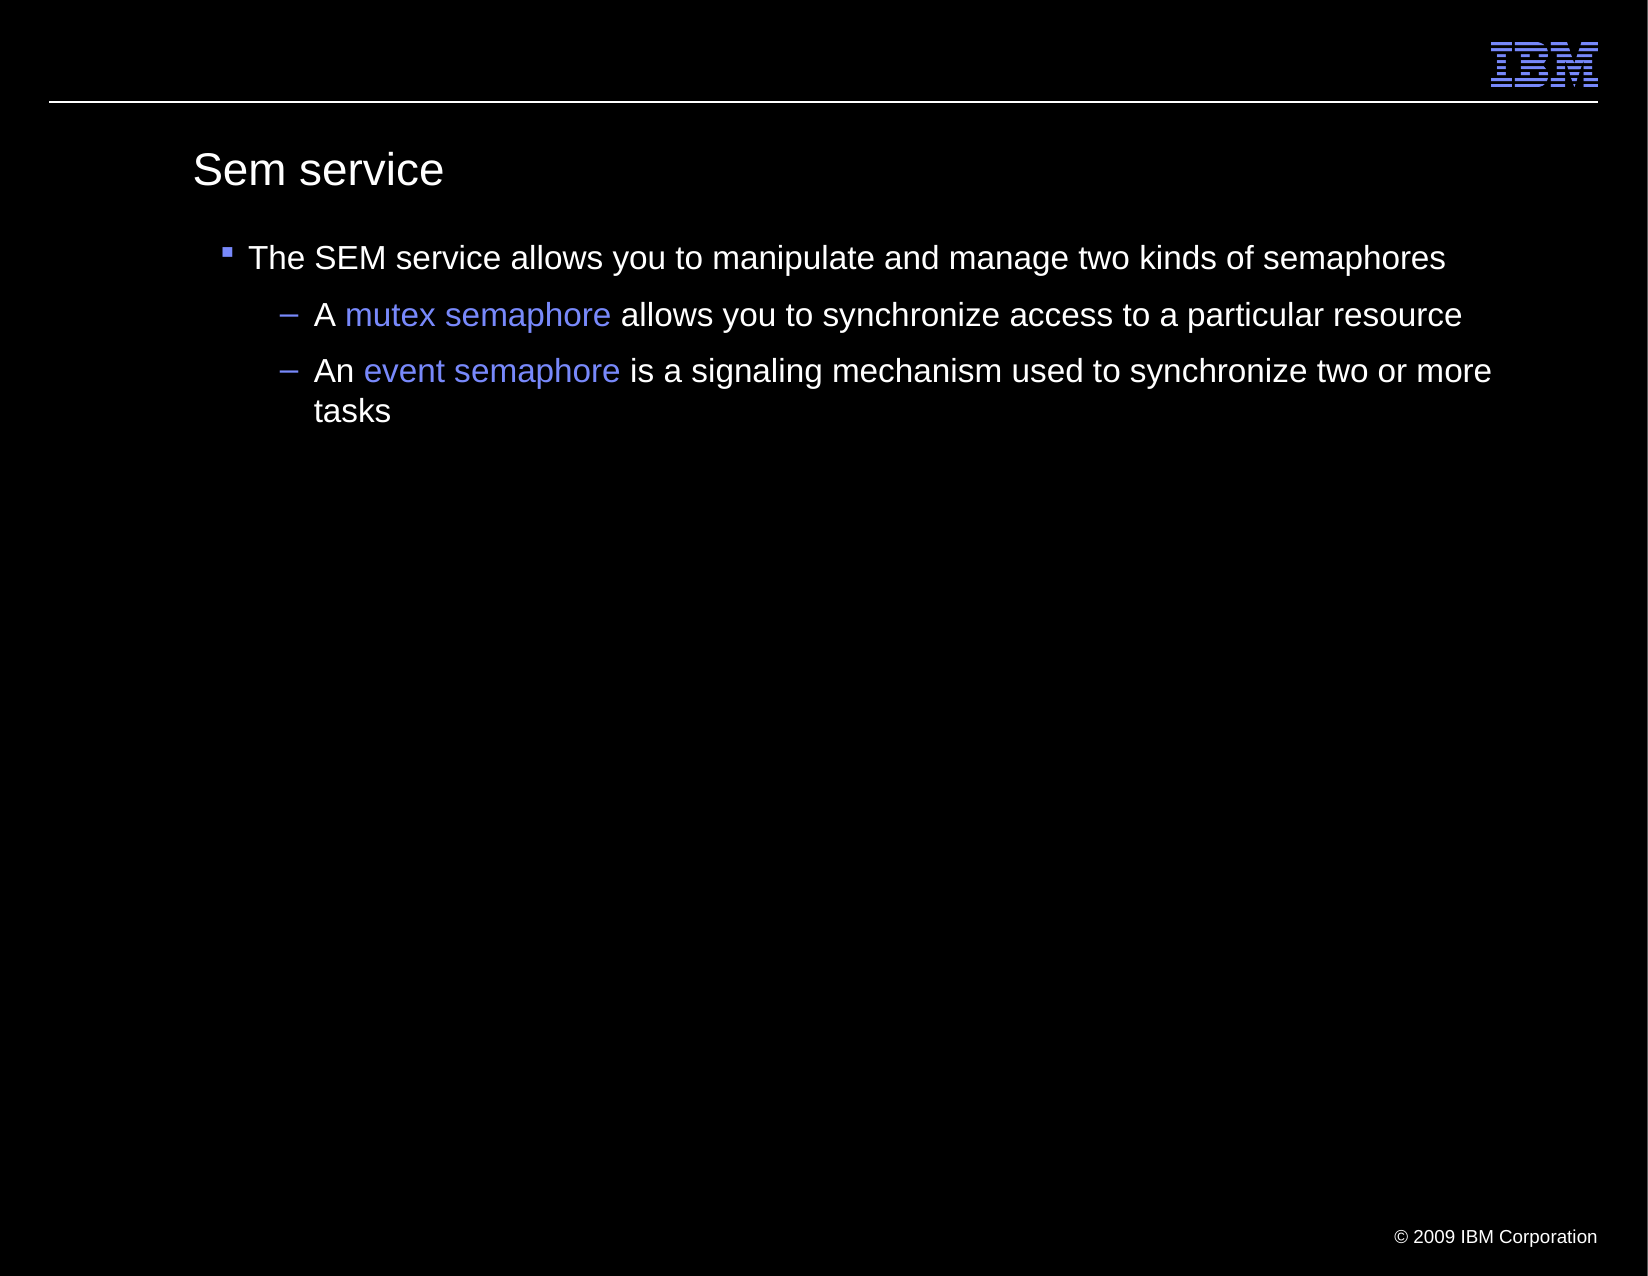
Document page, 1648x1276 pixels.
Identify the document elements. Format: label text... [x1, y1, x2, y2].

text_box The SEM service allows you to manipulate and manage two kinds of semaphores A mutex semaphore allows you to synchronize access to a particular resource An event semaphore is a signaling mechanism used to synchronize two or more tasks [219, 236, 1570, 430]
title Sem service [175, 137, 1648, 231]
picture [1491, 42, 1598, 87]
